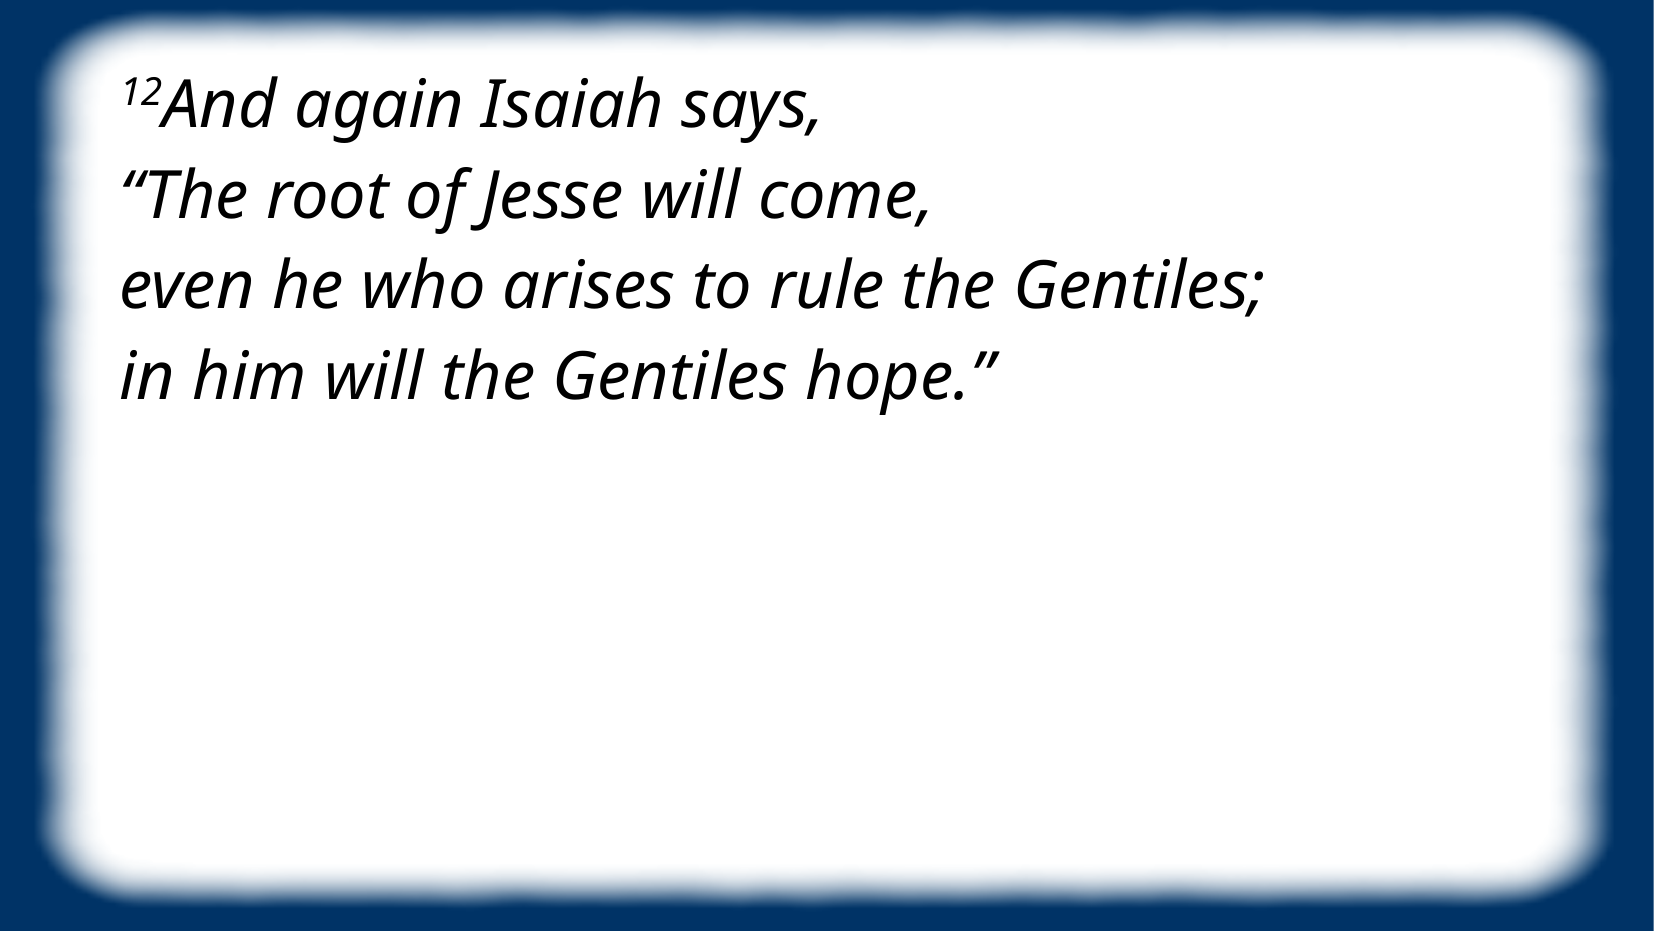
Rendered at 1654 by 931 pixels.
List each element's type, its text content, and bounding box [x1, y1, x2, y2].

picture [0, 0, 1654, 931]
text_box 12And again Isaiah says, “The root of Jesse will come, even he who arises to rule the Gentiles; in him will the Gentiles hope.” [105, 48, 1576, 419]
